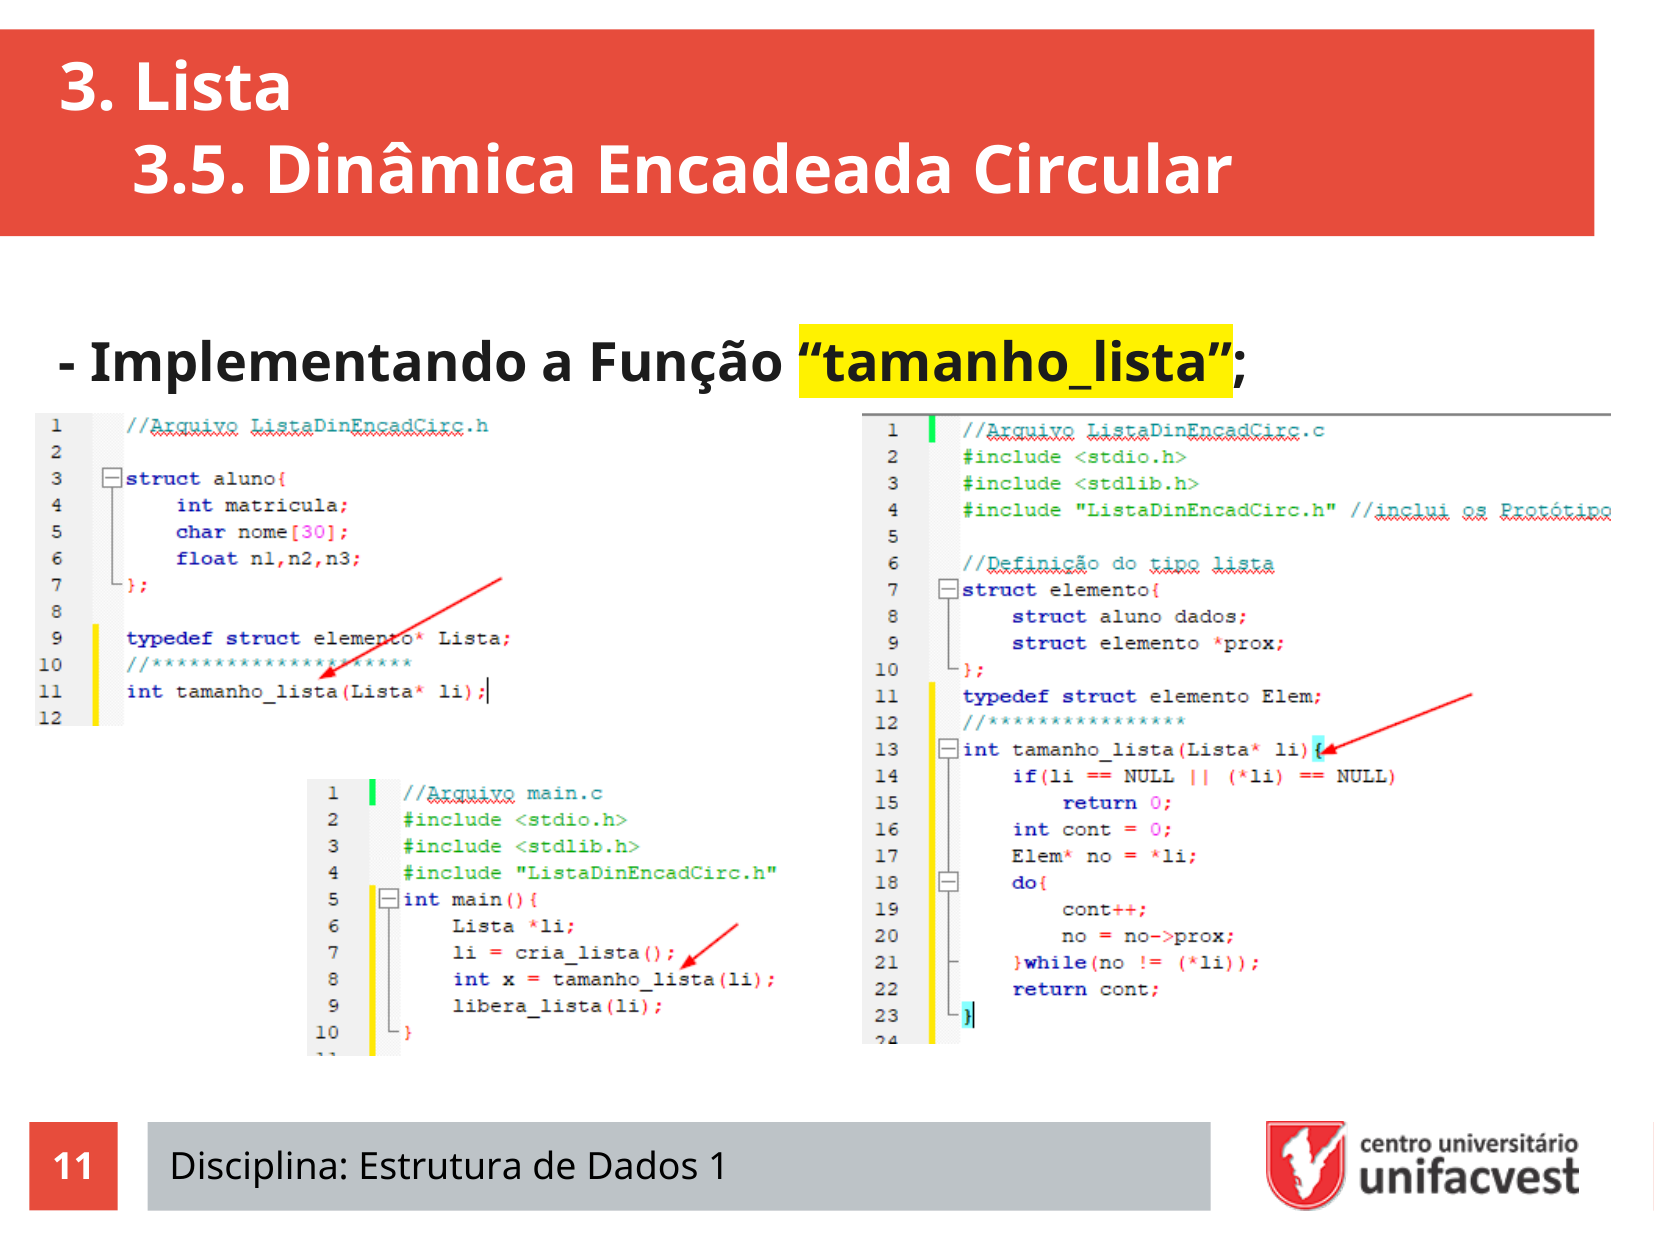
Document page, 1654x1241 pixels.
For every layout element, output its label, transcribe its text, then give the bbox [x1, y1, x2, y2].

picture [35, 413, 531, 726]
text_box Disciplina: Estrutura de Dados 1 [154, 1132, 1205, 1196]
text_box [1238, 1120, 1654, 1212]
picture [862, 413, 1611, 1044]
picture [1266, 1121, 1579, 1211]
title 3. Lista 3.5. Dinâmica Encadeada Circular [59, 59, 1595, 207]
picture [307, 779, 800, 1057]
list - Implementando a Função “tamanho_lista”; [59, 324, 1566, 1093]
